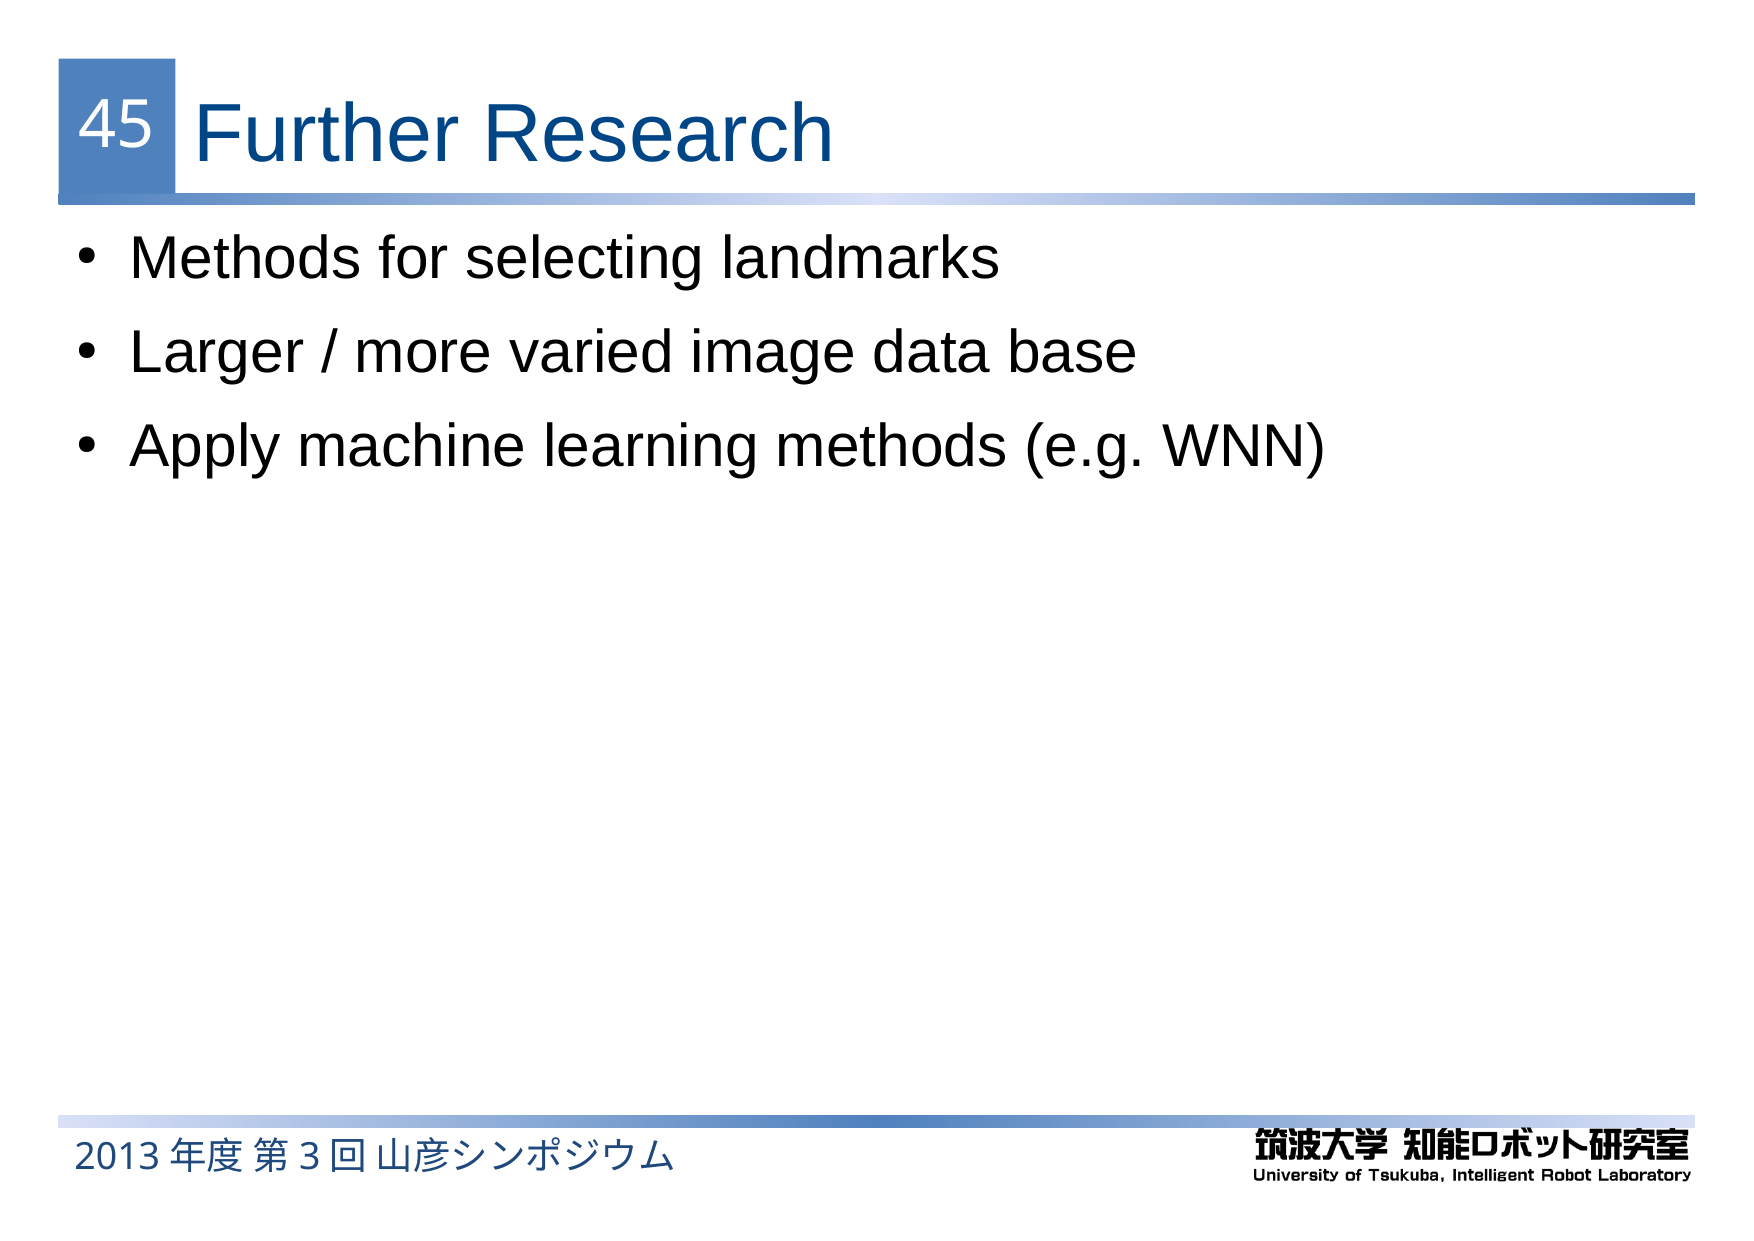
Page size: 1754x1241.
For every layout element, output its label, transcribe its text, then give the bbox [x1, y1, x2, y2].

title Further Research [193, 61, 1651, 205]
picture [1252, 1127, 1691, 1182]
list Methods for selecting landmarks Larger / more varied image data base Apply machine learning methods (e.g. WNN) [58, 223, 1696, 876]
